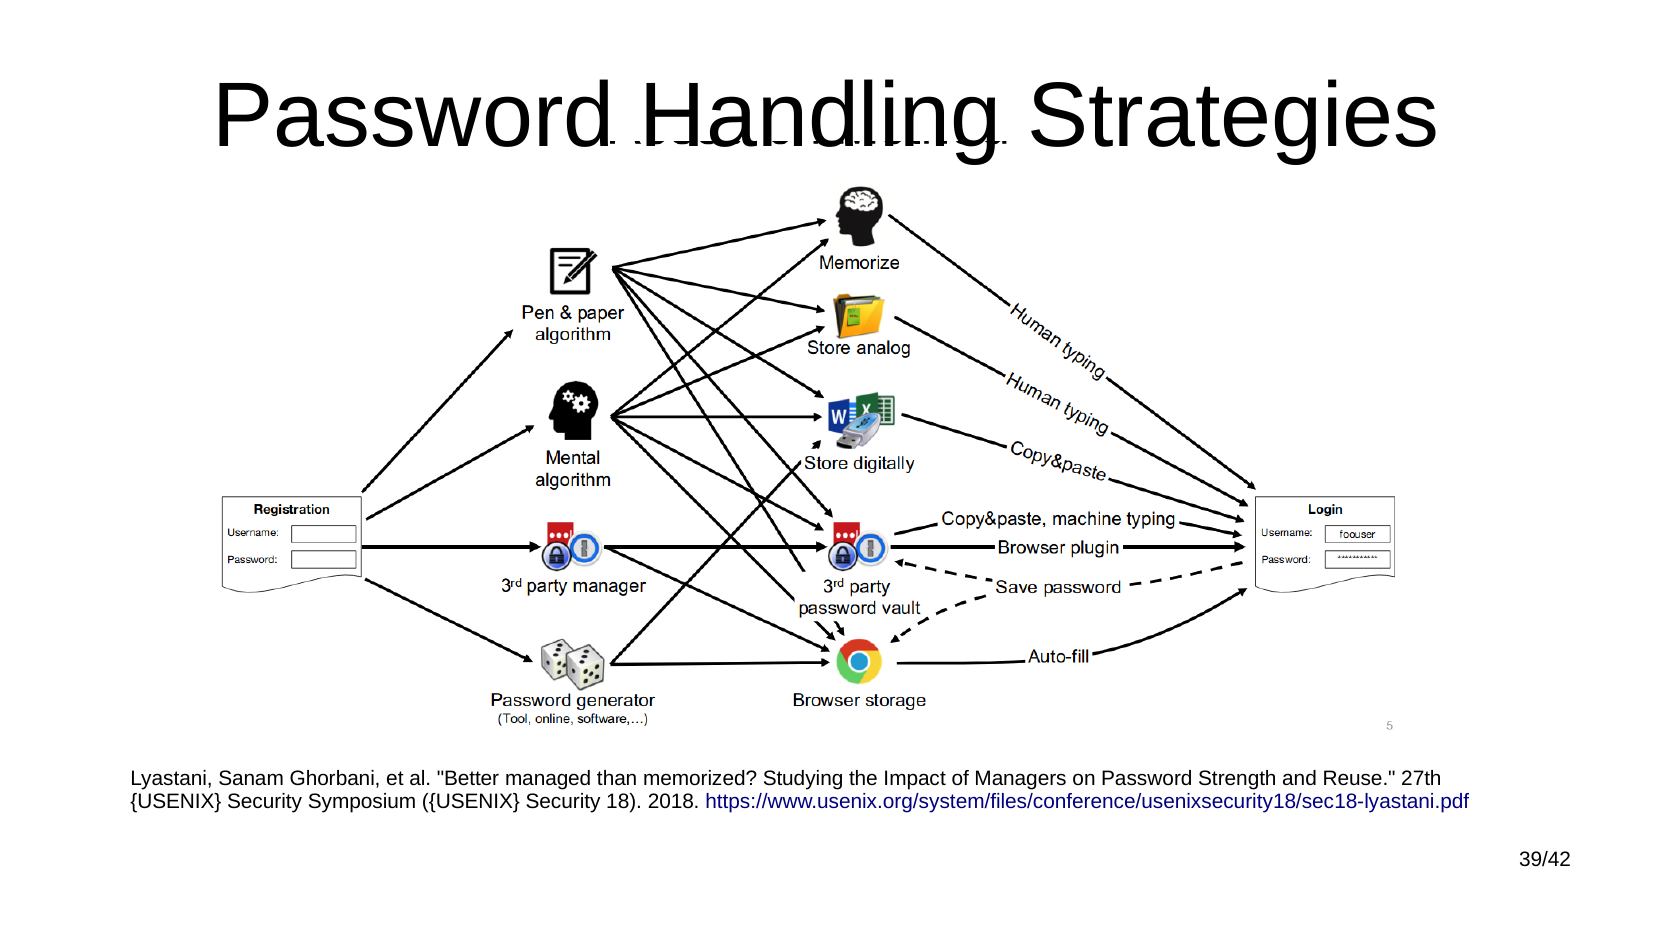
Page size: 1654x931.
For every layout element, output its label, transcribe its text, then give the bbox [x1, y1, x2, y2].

title Password Handling Strategies [82, 37, 1571, 193]
picture [200, 193, 1414, 733]
text_box Lyastani, Sanam Ghorbani, et al. "Better managed than memorized? Studying the Impact of Managers on Password Strength and Reuse." 27th {USENIX} Security Symposium ({USENIX} Security 18). 2018. https://www.usenix.org/system/files/conference/usenixsecurity18/sec18-lyastani.pdf [115, 758, 1536, 910]
